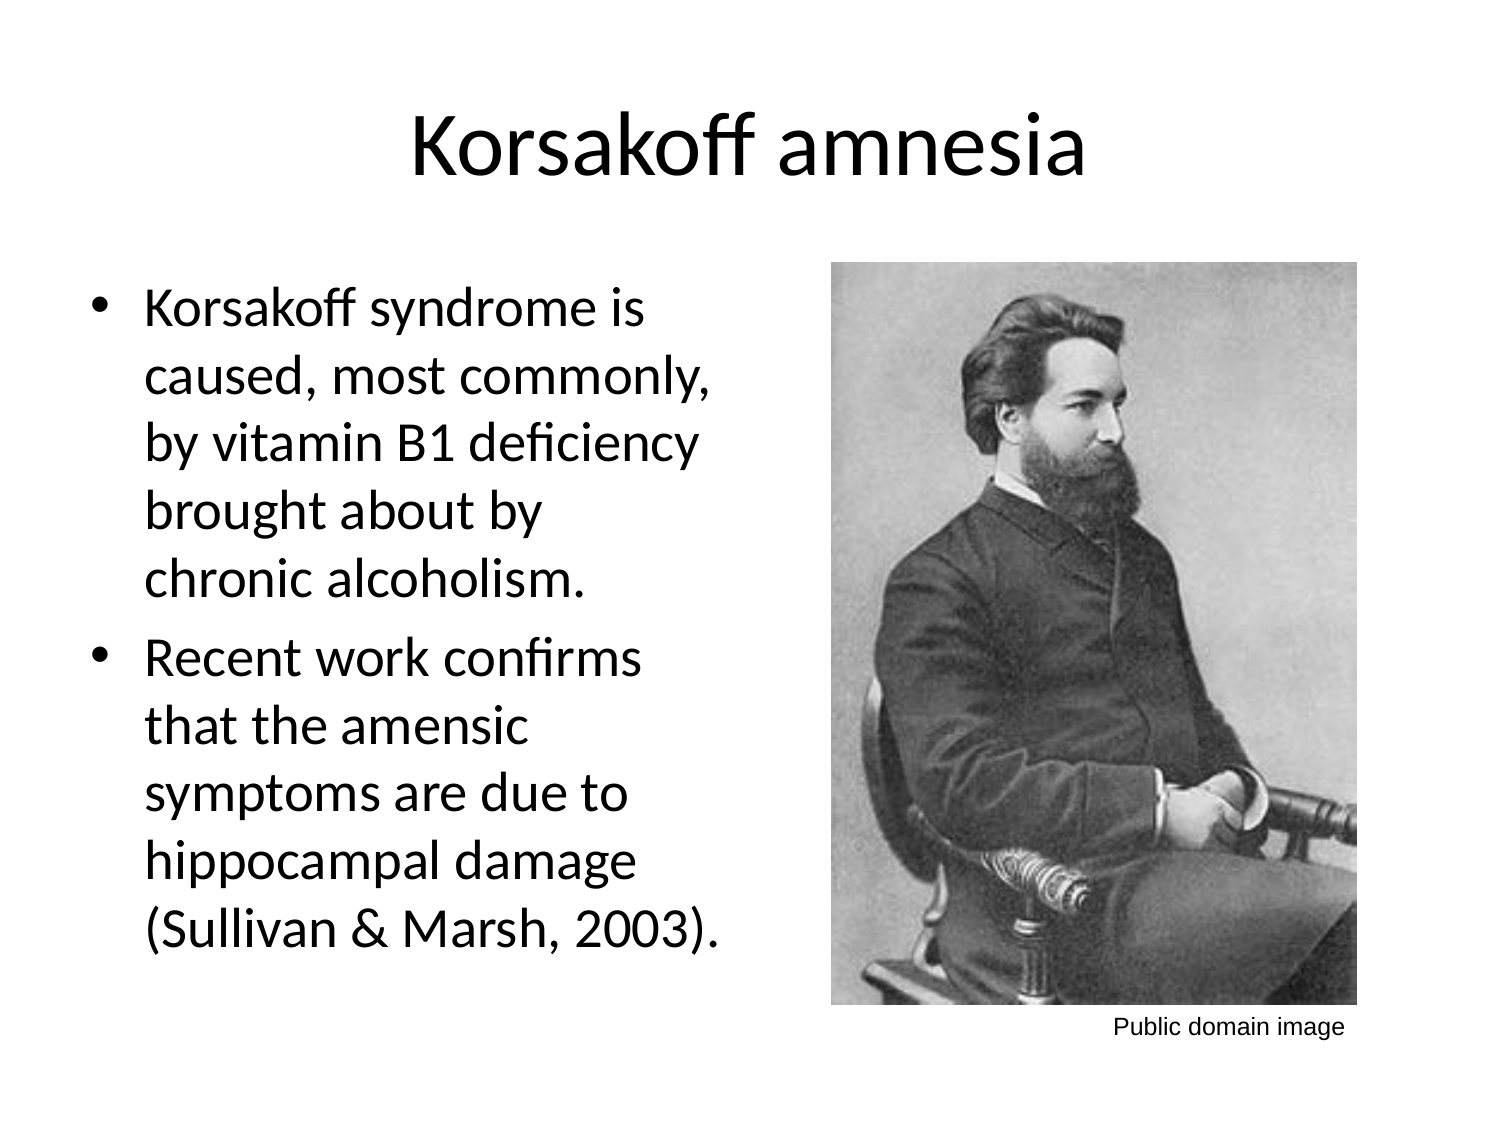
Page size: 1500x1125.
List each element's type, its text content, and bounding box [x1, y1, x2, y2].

title Korsakoff amnesia [75, 45, 1425, 233]
picture [762, 262, 1425, 1005]
list Korsakoff syndrome is caused, most commonly, by vitamin B1 deficiency brought about by chronic alcoholism. Recent work confirms that the amensic symptoms are due to hippocampal damage (Sullivan & Marsh, 2003). [75, 262, 738, 1005]
text_box Public domain image [1098, 1004, 1371, 1048]
